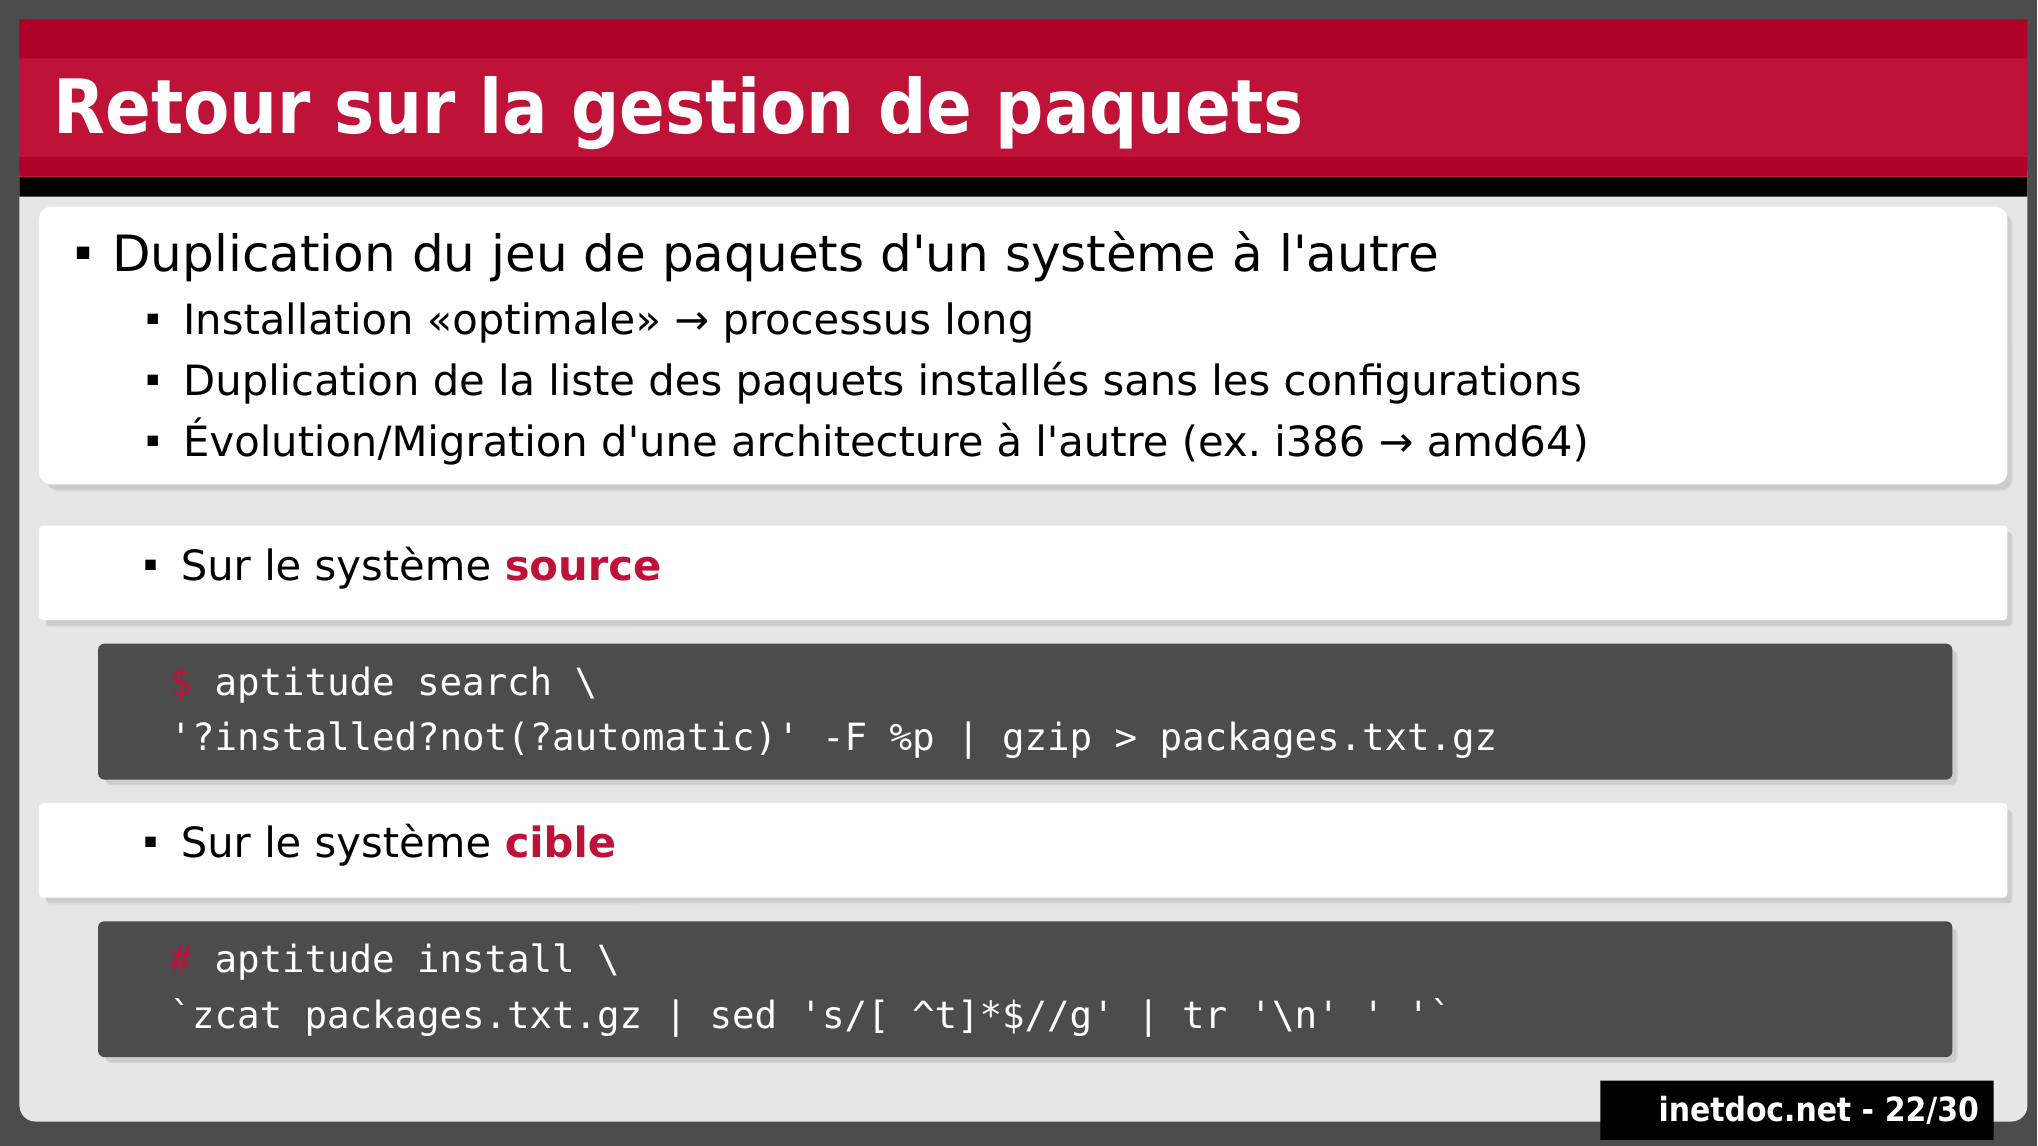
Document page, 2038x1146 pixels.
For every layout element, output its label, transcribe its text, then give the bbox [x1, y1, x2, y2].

text_box # aptitude install \ `zcat packages.txt.gz | sed 's/[ ^t]*$//g' | tr '\n' ' '` [98, 921, 1953, 1058]
text_box $ aptitude search \ '?installed?not(?automatic)' -F %p | gzip > packages.txt.gz [98, 643, 1953, 780]
text_box Sur le système source [38, 525, 2008, 621]
text_box Duplication du jeu de paquets d'un système à l'autre Installation «optimale» → processus long Duplication de la liste des paquets installés sans les configurations Évolution/Migration d'une architecture à l'autre (ex. i386 → amd64) [38, 206, 2008, 485]
text_box [19, 157, 2028, 1122]
text_box inetdoc.net - <numéro>/30 [1600, 1080, 1994, 1140]
text_box Sur le système cible [38, 803, 2008, 898]
text_box Retour sur la gestion de paquets [19, 59, 2028, 157]
text_box [19, 19, 2028, 59]
